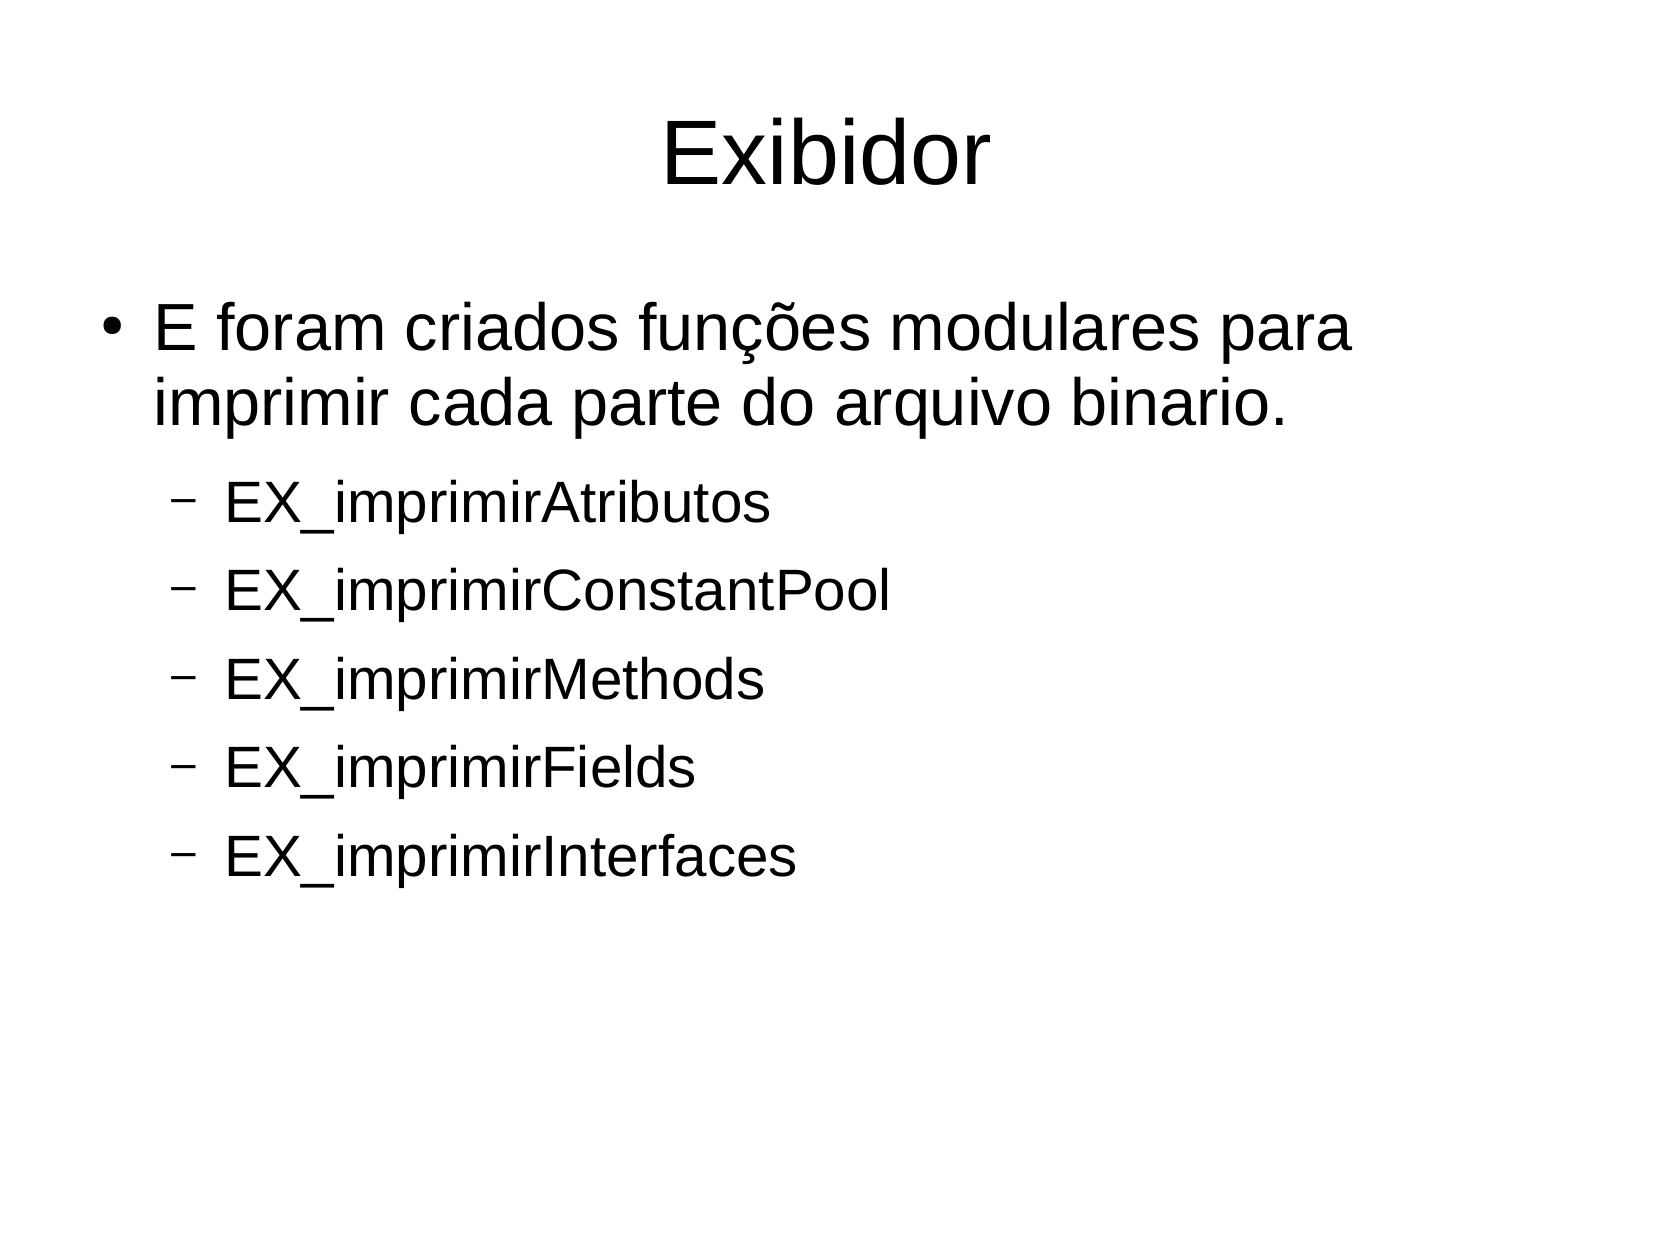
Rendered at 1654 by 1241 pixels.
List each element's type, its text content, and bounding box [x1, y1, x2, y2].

title Exibidor [82, 49, 1571, 257]
list E foram criados funções modulares para imprimir cada parte do arquivo binario. EX_imprimirAtributos EX_imprimirConstantPool EX_imprimirMethods EX_imprimirFields EX_imprimirInterfaces [82, 290, 1571, 1010]
